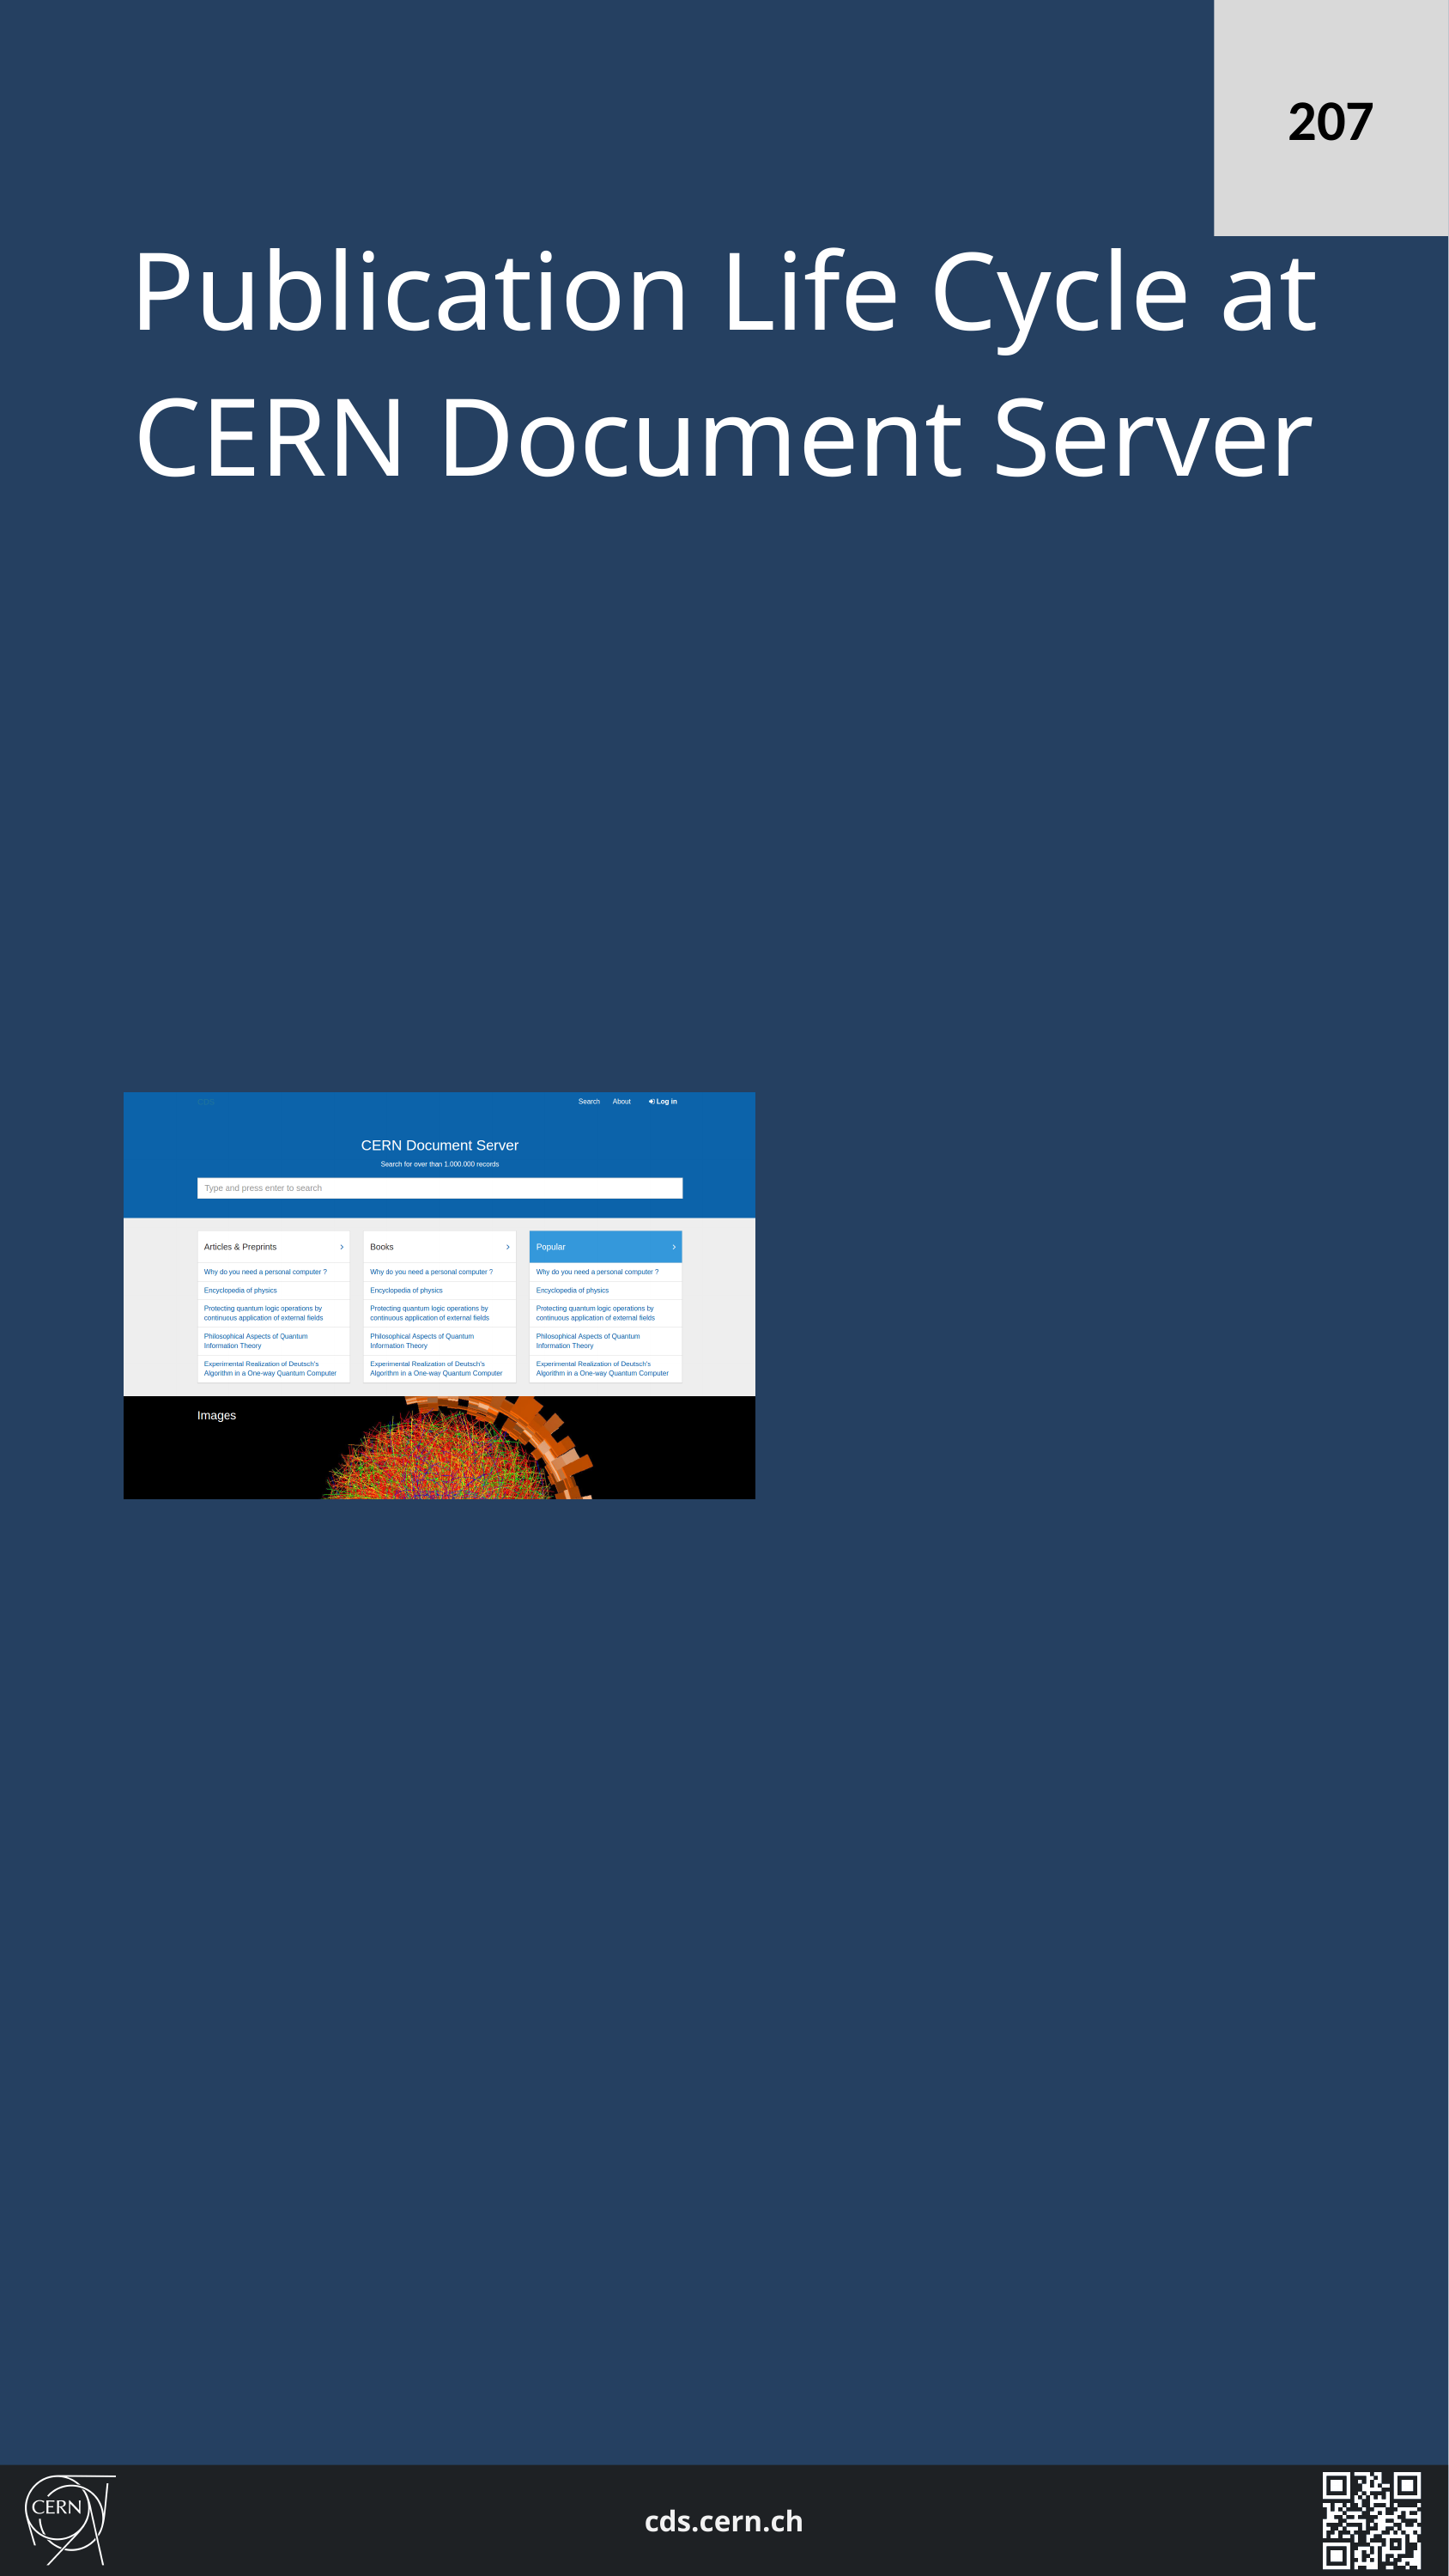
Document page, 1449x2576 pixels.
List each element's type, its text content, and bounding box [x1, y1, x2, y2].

picture [1319, 2468, 1425, 2573]
picture [124, 1092, 755, 1499]
picture [25, 2475, 116, 2566]
text_box cds.cern.ch [632, 2496, 817, 2544]
text_box 207 [1214, 0, 1449, 236]
text_box [0, 2464, 1449, 2576]
text_box Publication Life Cycle at CERN Document Server [28, 209, 1420, 480]
